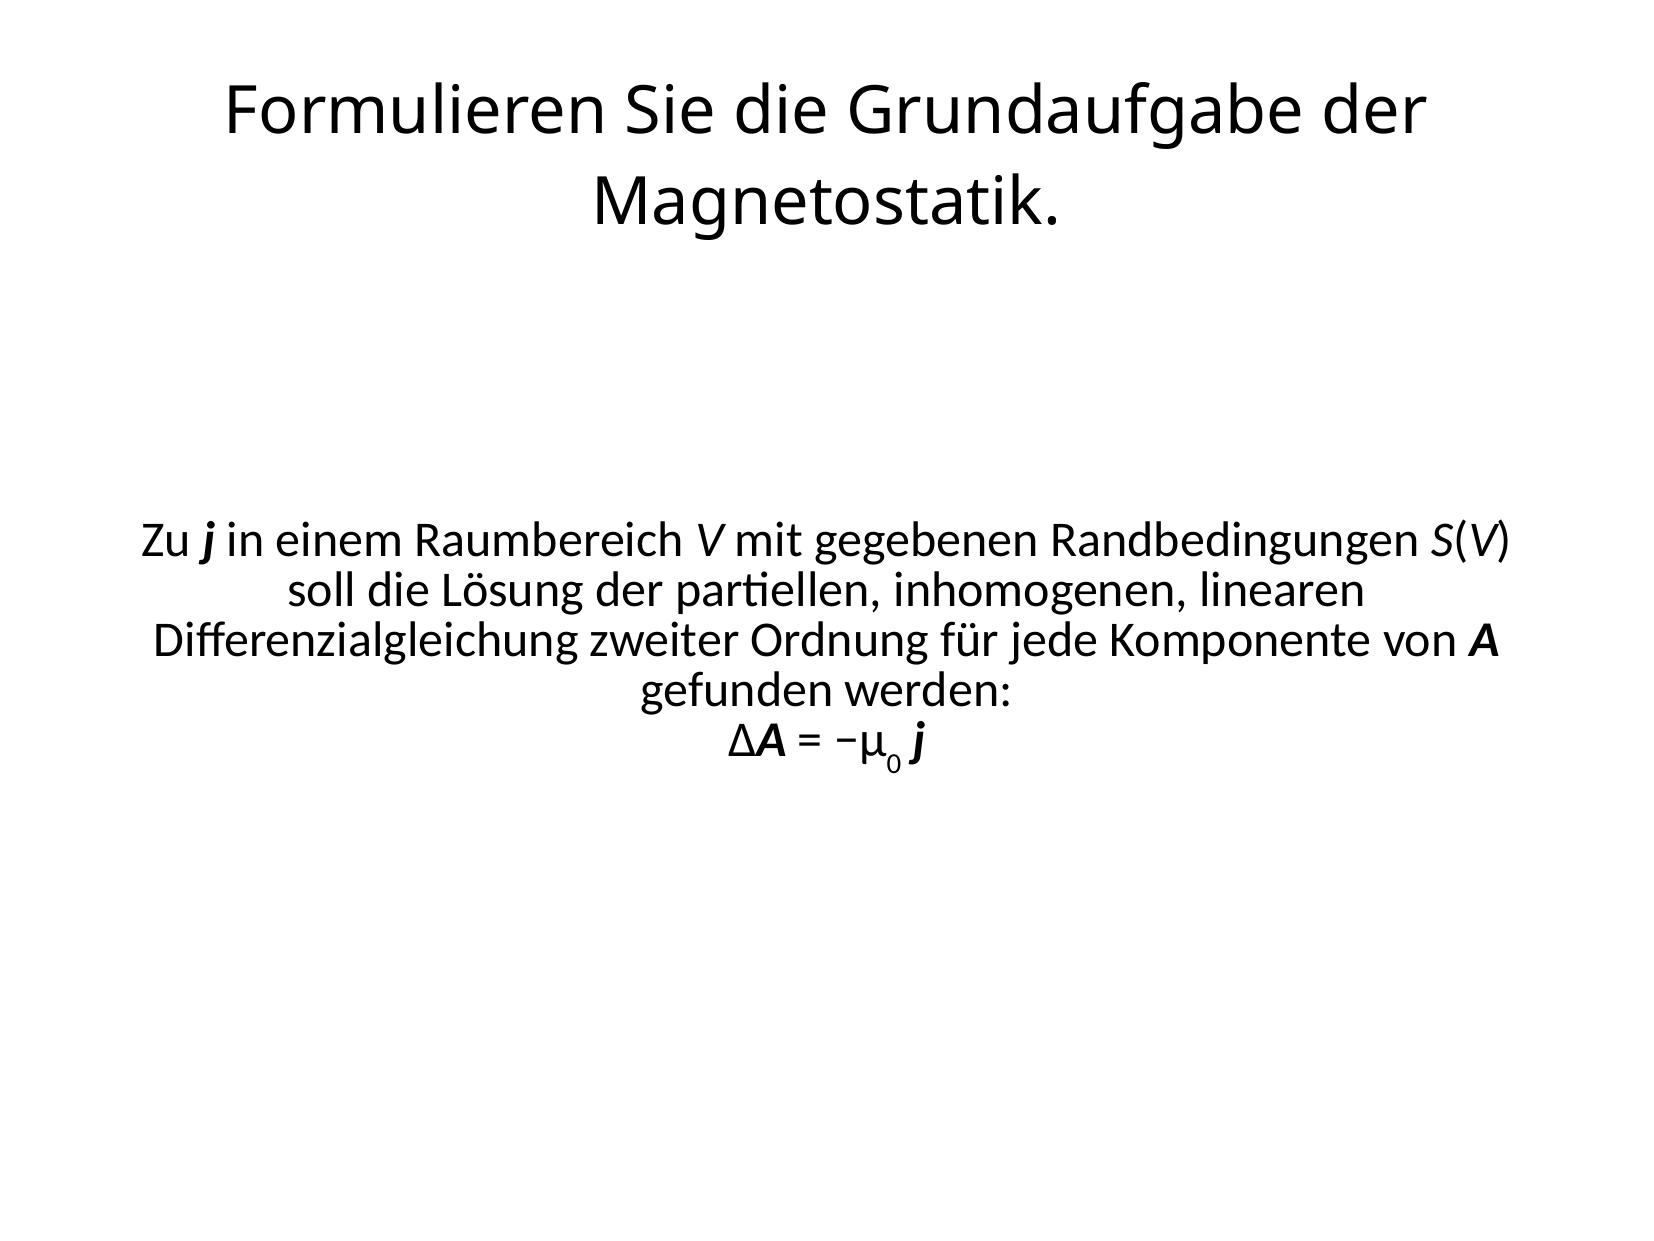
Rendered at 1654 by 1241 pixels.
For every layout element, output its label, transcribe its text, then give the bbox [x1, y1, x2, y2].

subtitle Zu j in einem Raumbereich V mit gegebenen Randbedingungen S(V) soll die Lösung der partiellen, inhomogenen, linearen Differenzialgleichung zweiter Ordnung für jede Komponente von A gefunden werden: ΔA = −μ0 j [82, 290, 1571, 1010]
title Formulieren Sie die Grundaufgabe der Magnetostatik. [82, 49, 1571, 257]
